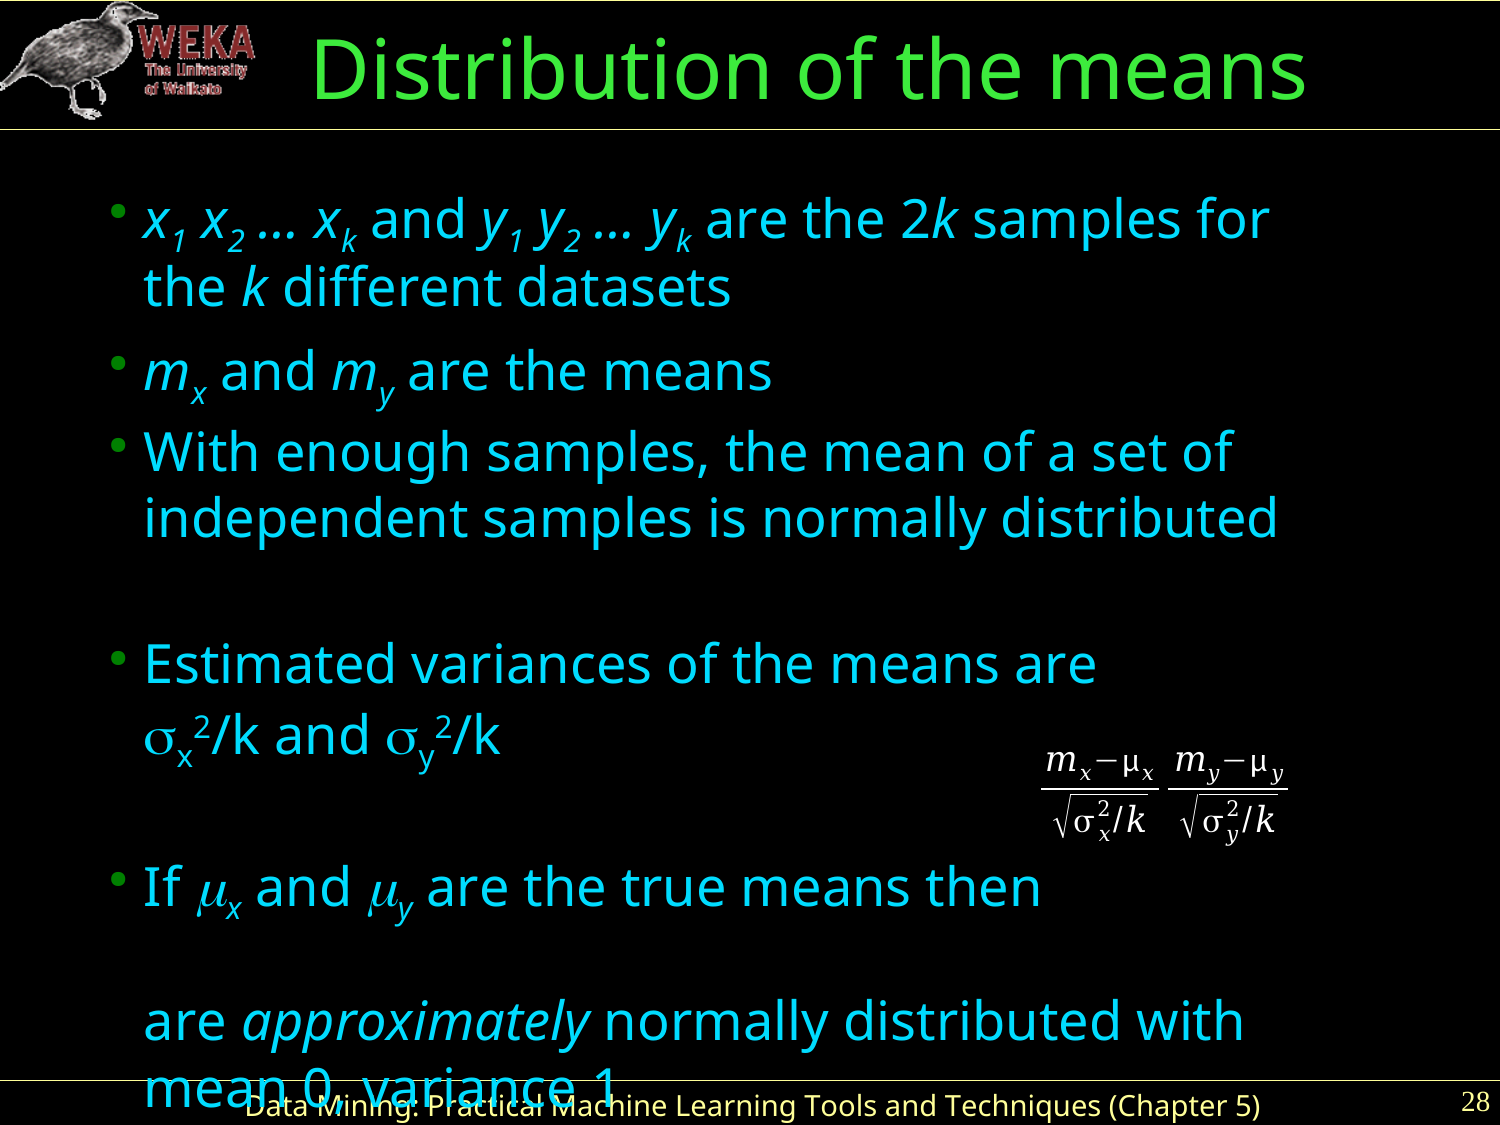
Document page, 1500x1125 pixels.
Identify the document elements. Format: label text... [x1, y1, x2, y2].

chart [1033, 738, 1296, 847]
title Distribution of the means [295, 0, 1500, 148]
text_box x1 x2 … xk and y1 y2 … yk are the 2k samples for the k different datasets mx and my are the means With enough samples, the mean of a set of independent samples is normally distributed Estimated variances of the means are sx2/k and sy2/k If mx and my are the true means then are approximately normally distributed with mean 0, variance 1 [58, 173, 1359, 1042]
picture [0, 1, 266, 129]
